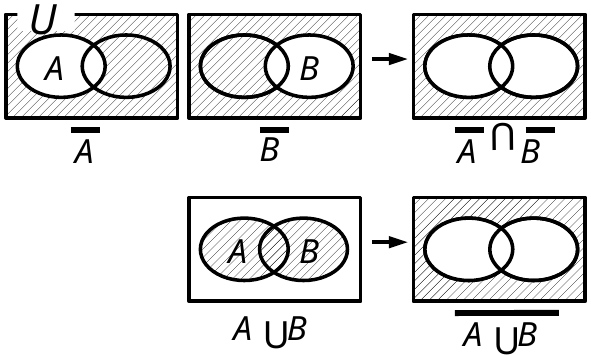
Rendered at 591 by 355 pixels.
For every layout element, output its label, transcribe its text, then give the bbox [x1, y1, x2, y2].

text_box U [478, 307, 538, 355]
text_box B [284, 37, 365, 97]
text_box [259, 218, 348, 281]
text_box [5, 14, 178, 119]
text_box [413, 197, 586, 302]
text_box [200, 227, 213, 272]
text_box A [85, 39, 111, 93]
text_box [413, 14, 586, 119]
text_box [111, 37, 168, 95]
text_box [188, 14, 361, 119]
text_box B [244, 118, 325, 186]
text_box A [30, 37, 106, 97]
text_box [203, 37, 284, 95]
text_box A B [442, 120, 584, 189]
text_box A B [448, 303, 590, 355]
text_box A B [218, 297, 359, 355]
text_box B [317, 220, 365, 280]
text_box A [213, 220, 284, 280]
text_box U [483, 112, 532, 172]
text_box A [60, 120, 141, 189]
text_box U [248, 301, 308, 355]
text_box U [13, 0, 85, 57]
